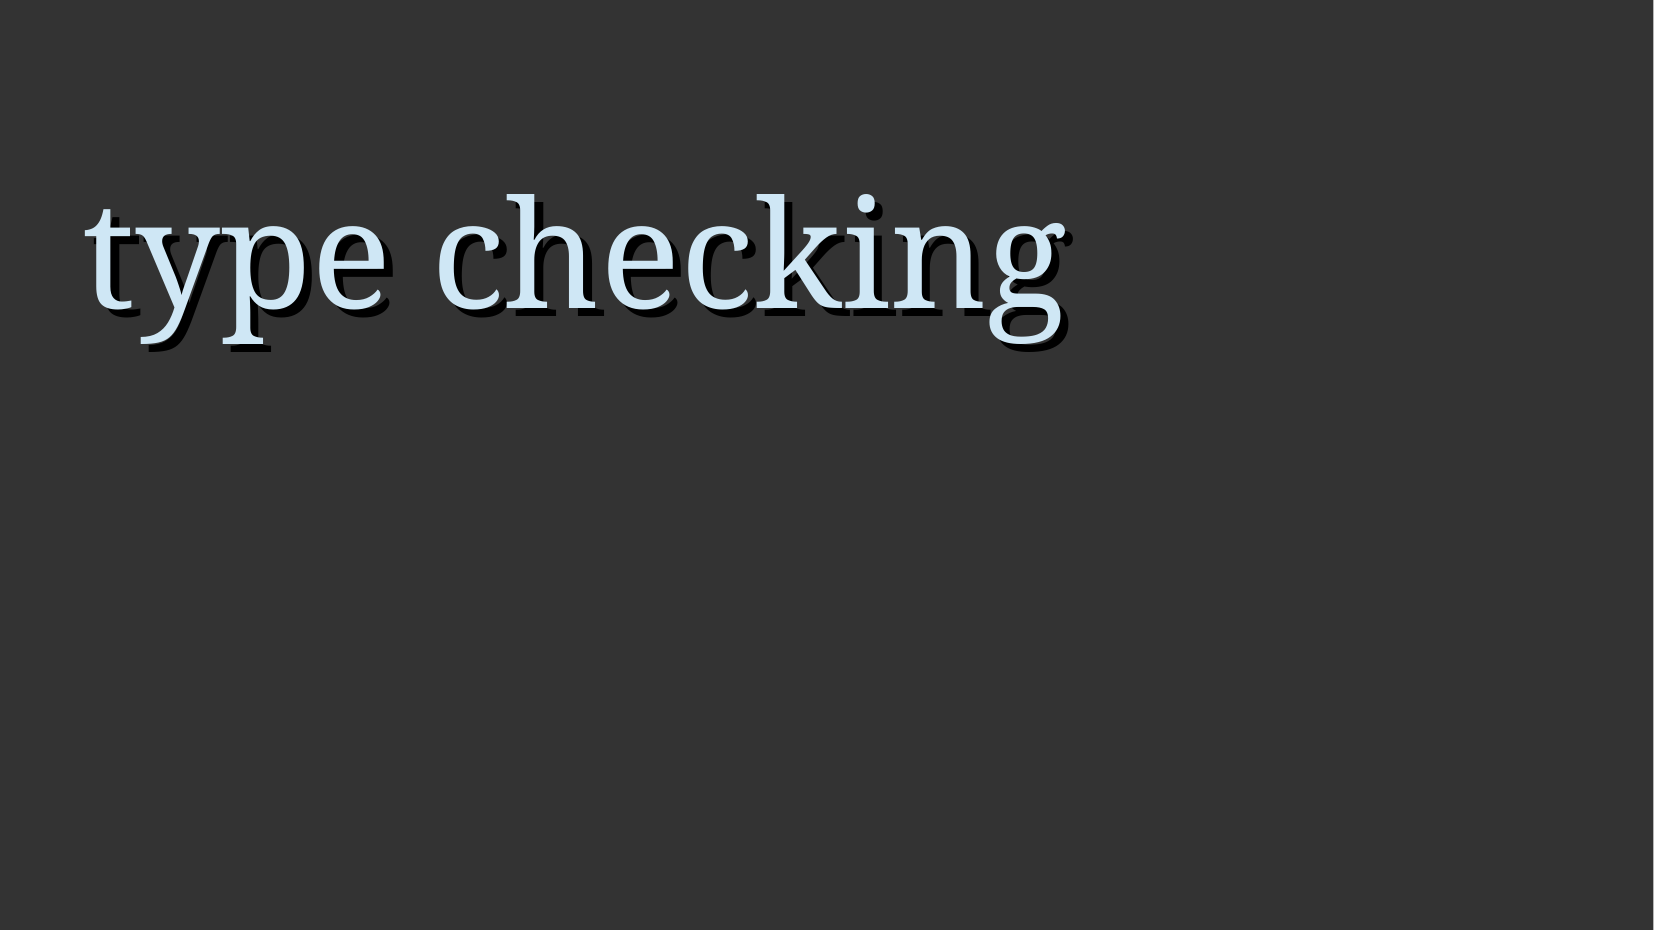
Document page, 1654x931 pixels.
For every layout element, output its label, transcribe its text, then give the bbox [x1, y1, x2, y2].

title type checking [82, 147, 1571, 838]
